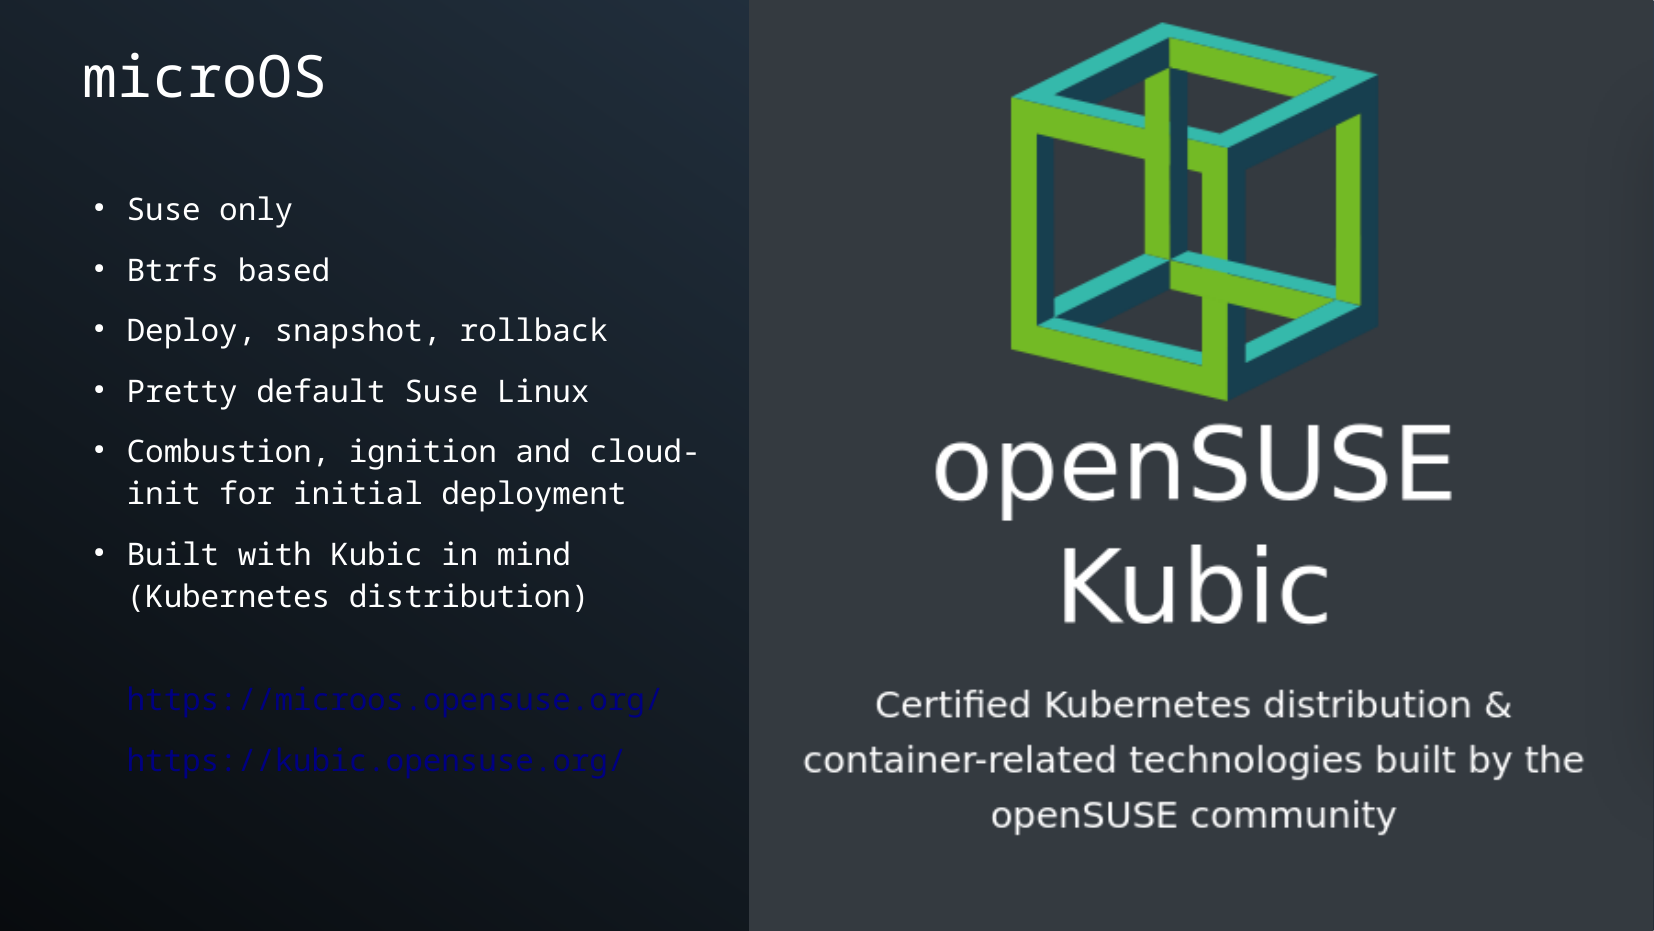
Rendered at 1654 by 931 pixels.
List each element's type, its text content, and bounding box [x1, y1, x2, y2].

title microOS [82, 37, 749, 113]
list Suse only Btrfs based Deploy, snapshot, rollback Pretty default Suse Linux Combustion, ignition and cloud-init for initial deployment Built with Kubic in mind (Kubernetes distribution) https://microos.opensuse.org/ https://kubic.opensuse.org/ [82, 187, 713, 826]
picture [749, 0, 1654, 931]
